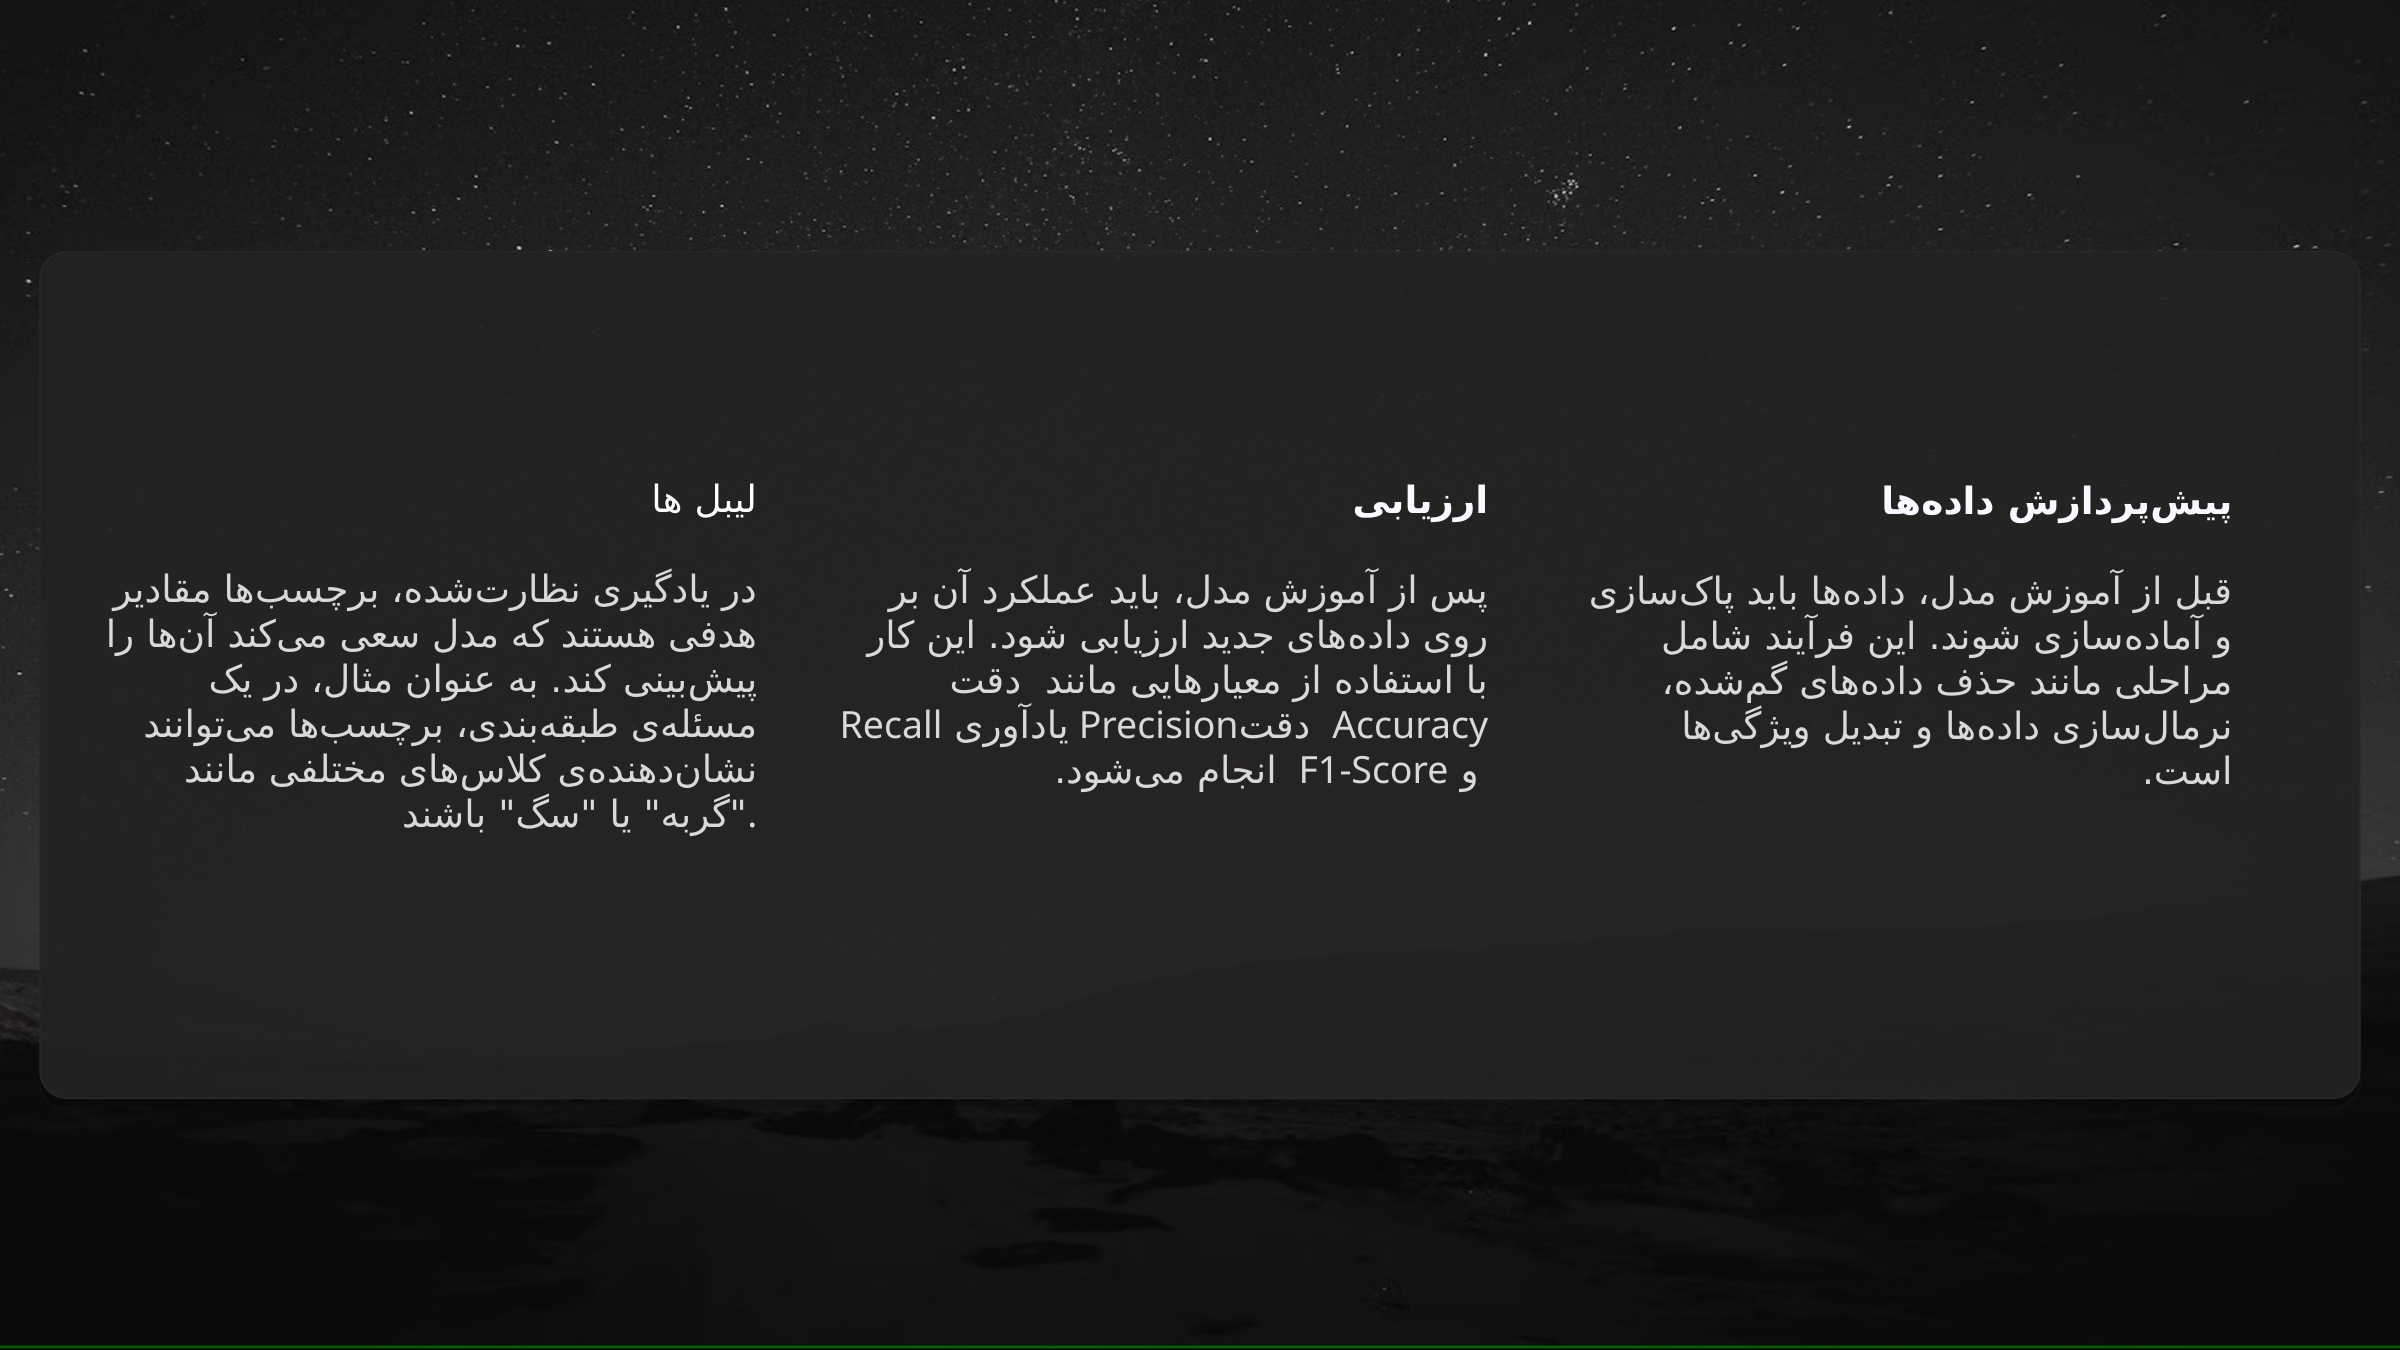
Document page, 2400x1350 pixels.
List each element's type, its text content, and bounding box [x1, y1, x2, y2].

text_box ارزیابی پس از آموزش مدل، باید عملکرد آن بر روی داده‌های جدید ارزیابی شود. این کار با استفاده از معیارهایی مانند دقت Accuracy دقتPrecision یادآوری Recall و F1-Score انجام می‌شود. [824, 468, 1508, 802]
text_box [39, 251, 2360, 1099]
text_box پیش‌پردازش داده‌ها قبل از آموزش مدل، داده‌ها باید پاک‌سازی و آماده‌سازی شوند. این فرآیند شامل مراحلی مانند حذف داده‌های گم‌شده، نرمال‌سازی داده‌ها و تبدیل ویژگی‌ها است. [1573, 469, 2257, 758]
text_box لیبل ها در یادگیری نظارت‌شده، برچسب‌ها مقادیر هدفی هستند که مدل سعی می‌کند آن‌ها را پیش‌بینی کند. به عنوان مثال، در یک مسئله‌ی طبقه‌بندی، برچسب‌ها می‌توانند نشان‌دهنده‌ی کلاس‌های مختلفی مانند "گربه" یا "سگ" باشند. [90, 467, 774, 846]
